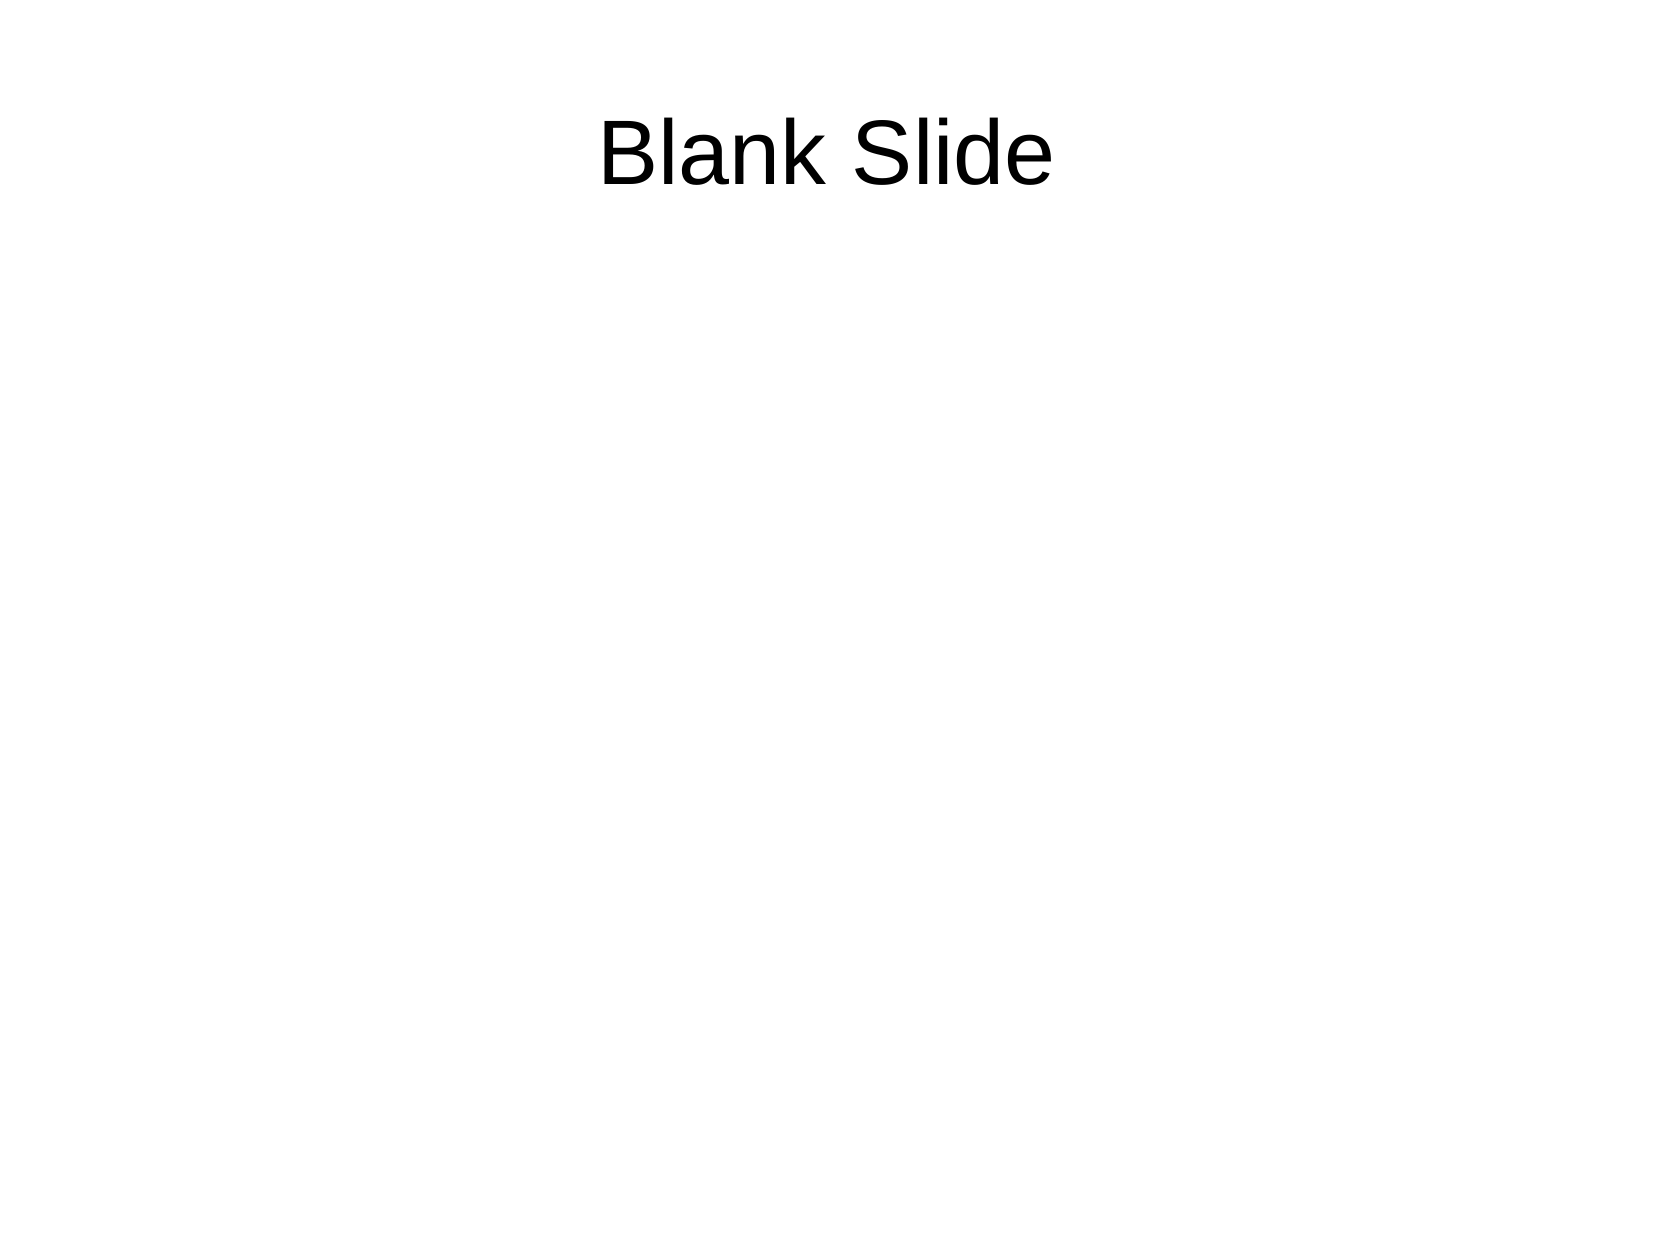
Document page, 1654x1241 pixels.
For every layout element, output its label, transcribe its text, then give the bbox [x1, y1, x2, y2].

title Blank Slide [82, 49, 1571, 257]
